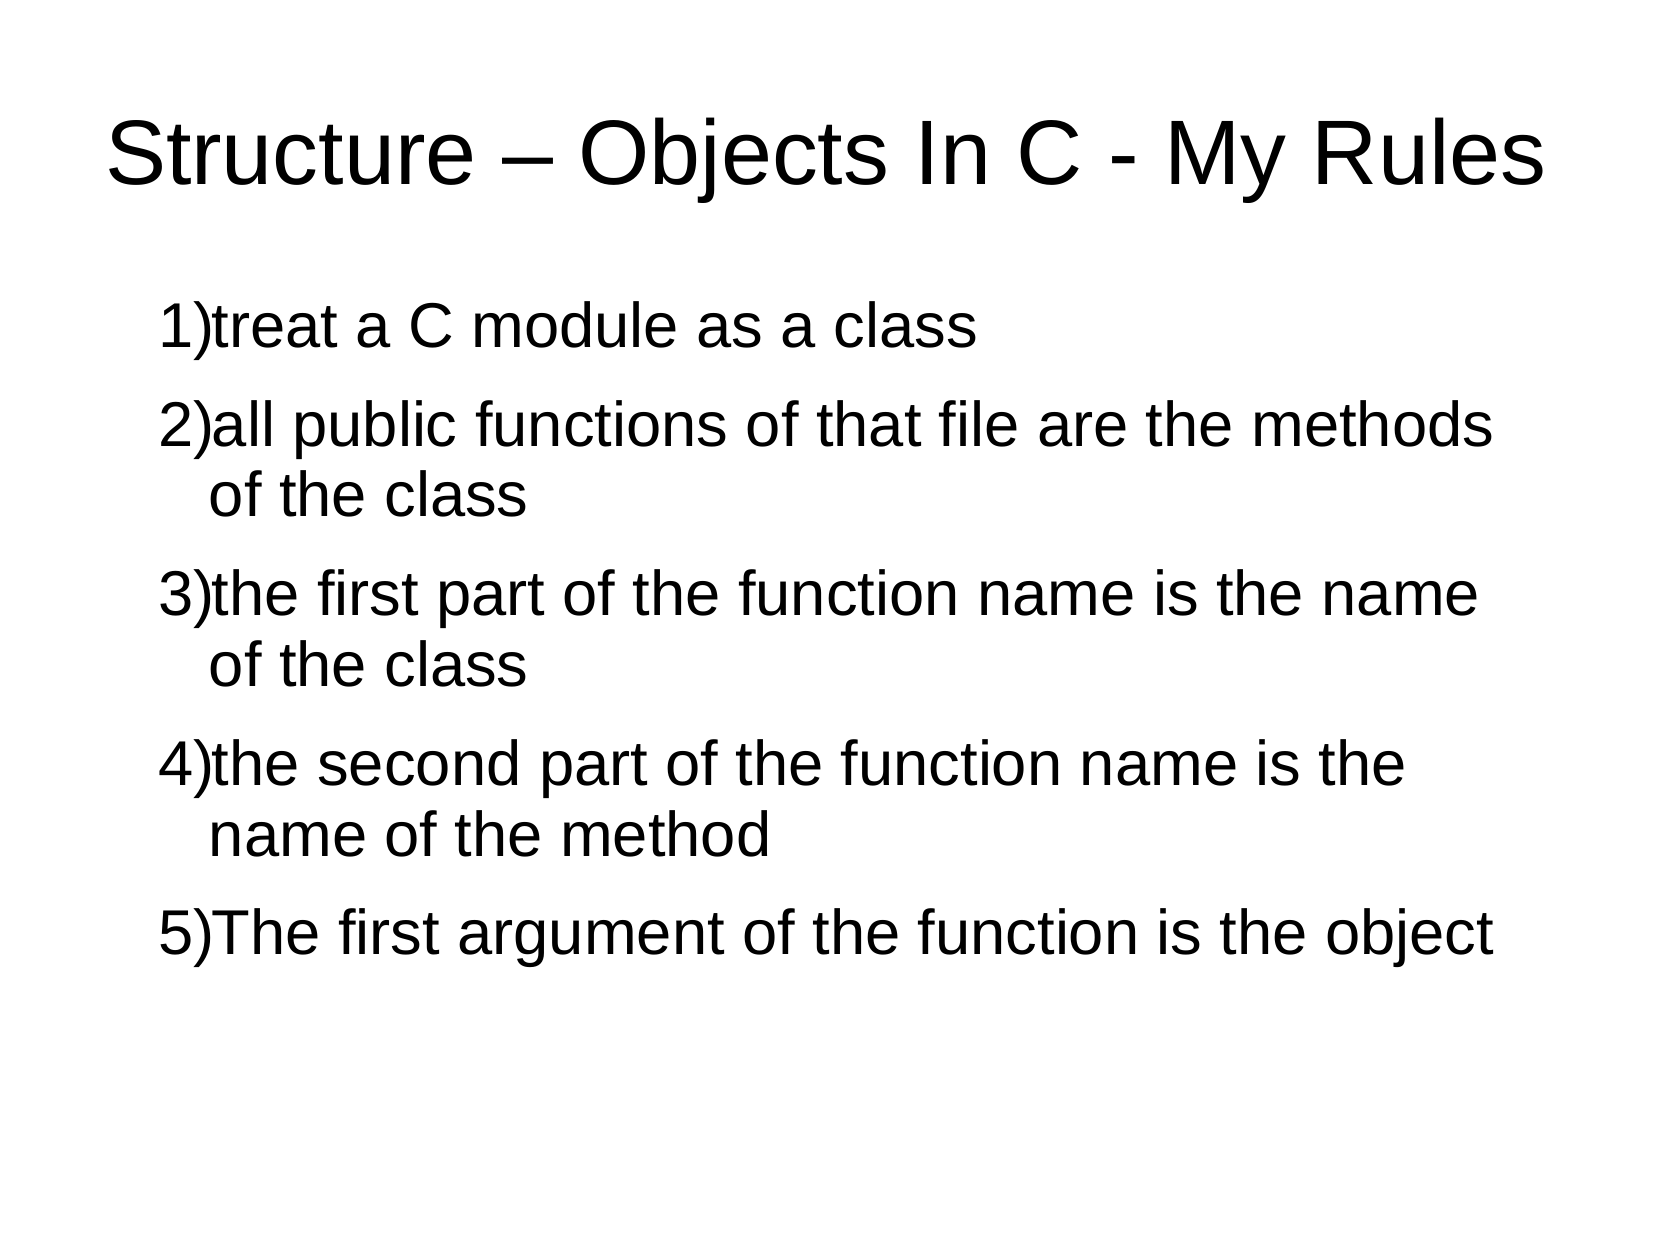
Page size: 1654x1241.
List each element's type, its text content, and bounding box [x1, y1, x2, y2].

title Structure – Objects In C - My Rules [82, 49, 1571, 257]
list treat a C module as a class all public functions of that file are the methods of the class the first part of the function name is the name of the class the second part of the function name is the name of the method The first argument of the function is the object [141, 290, 1501, 1010]
